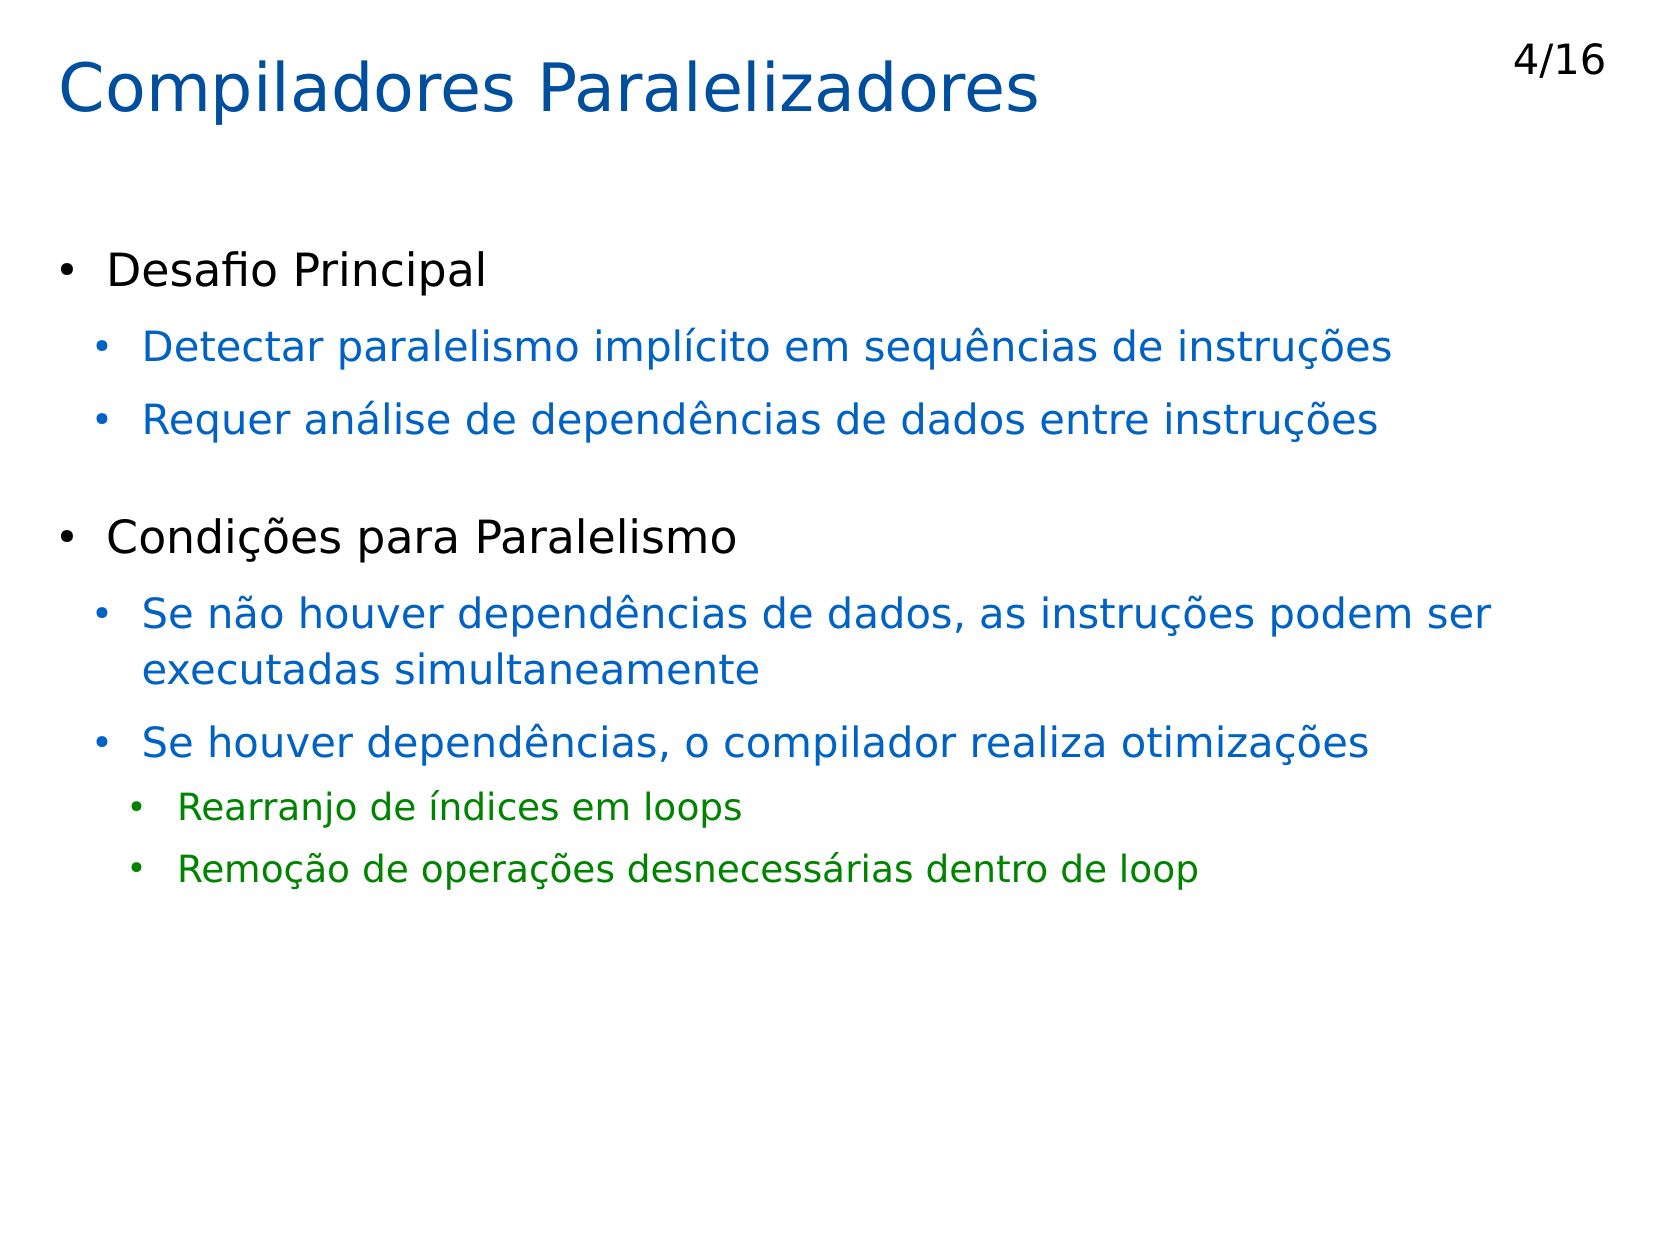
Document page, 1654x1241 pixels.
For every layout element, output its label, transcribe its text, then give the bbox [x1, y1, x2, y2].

list Desafio Principal Detectar paralelismo implícito em sequências de instruções Requer análise de dependências de dados entre instruções Condições para Paralelismo Se não houver dependências de dados, as instruções podem ser executadas simultaneamente Se houver dependências, o compilador realiza otimizações Rearranjo de índices em loops Remoção de operações desnecessárias dentro de loop [59, 236, 1595, 1211]
title Compiladores Paralelizadores [59, 29, 1506, 148]
